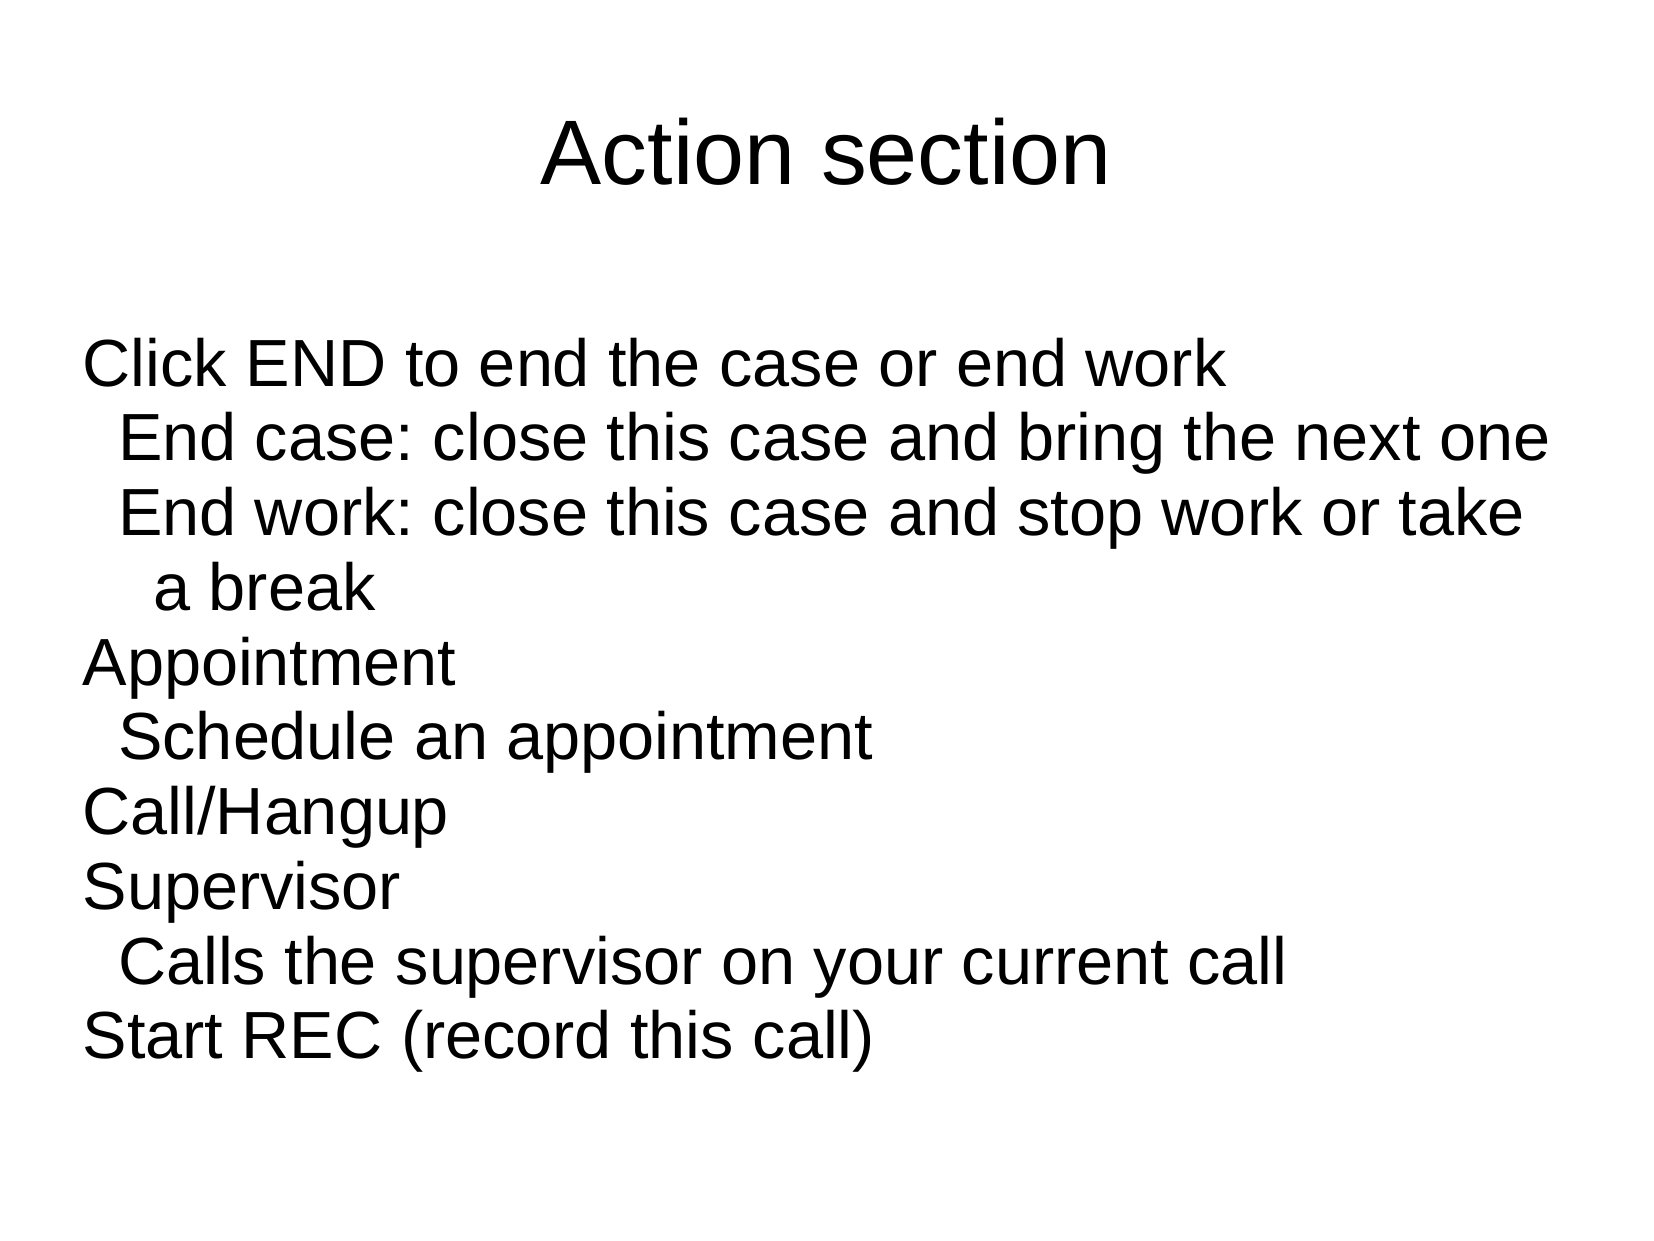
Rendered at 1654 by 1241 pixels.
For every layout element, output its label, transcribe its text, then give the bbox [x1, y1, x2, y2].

subtitle Click END to end the case or end work End case: close this case and bring the next one End work: close this case and stop work or take a break Appointment Schedule an appointment Call/Hangup Supervisor Calls the supervisor on your current call Start REC (record this call) [82, 288, 1571, 1111]
title Action section [82, 49, 1571, 257]
